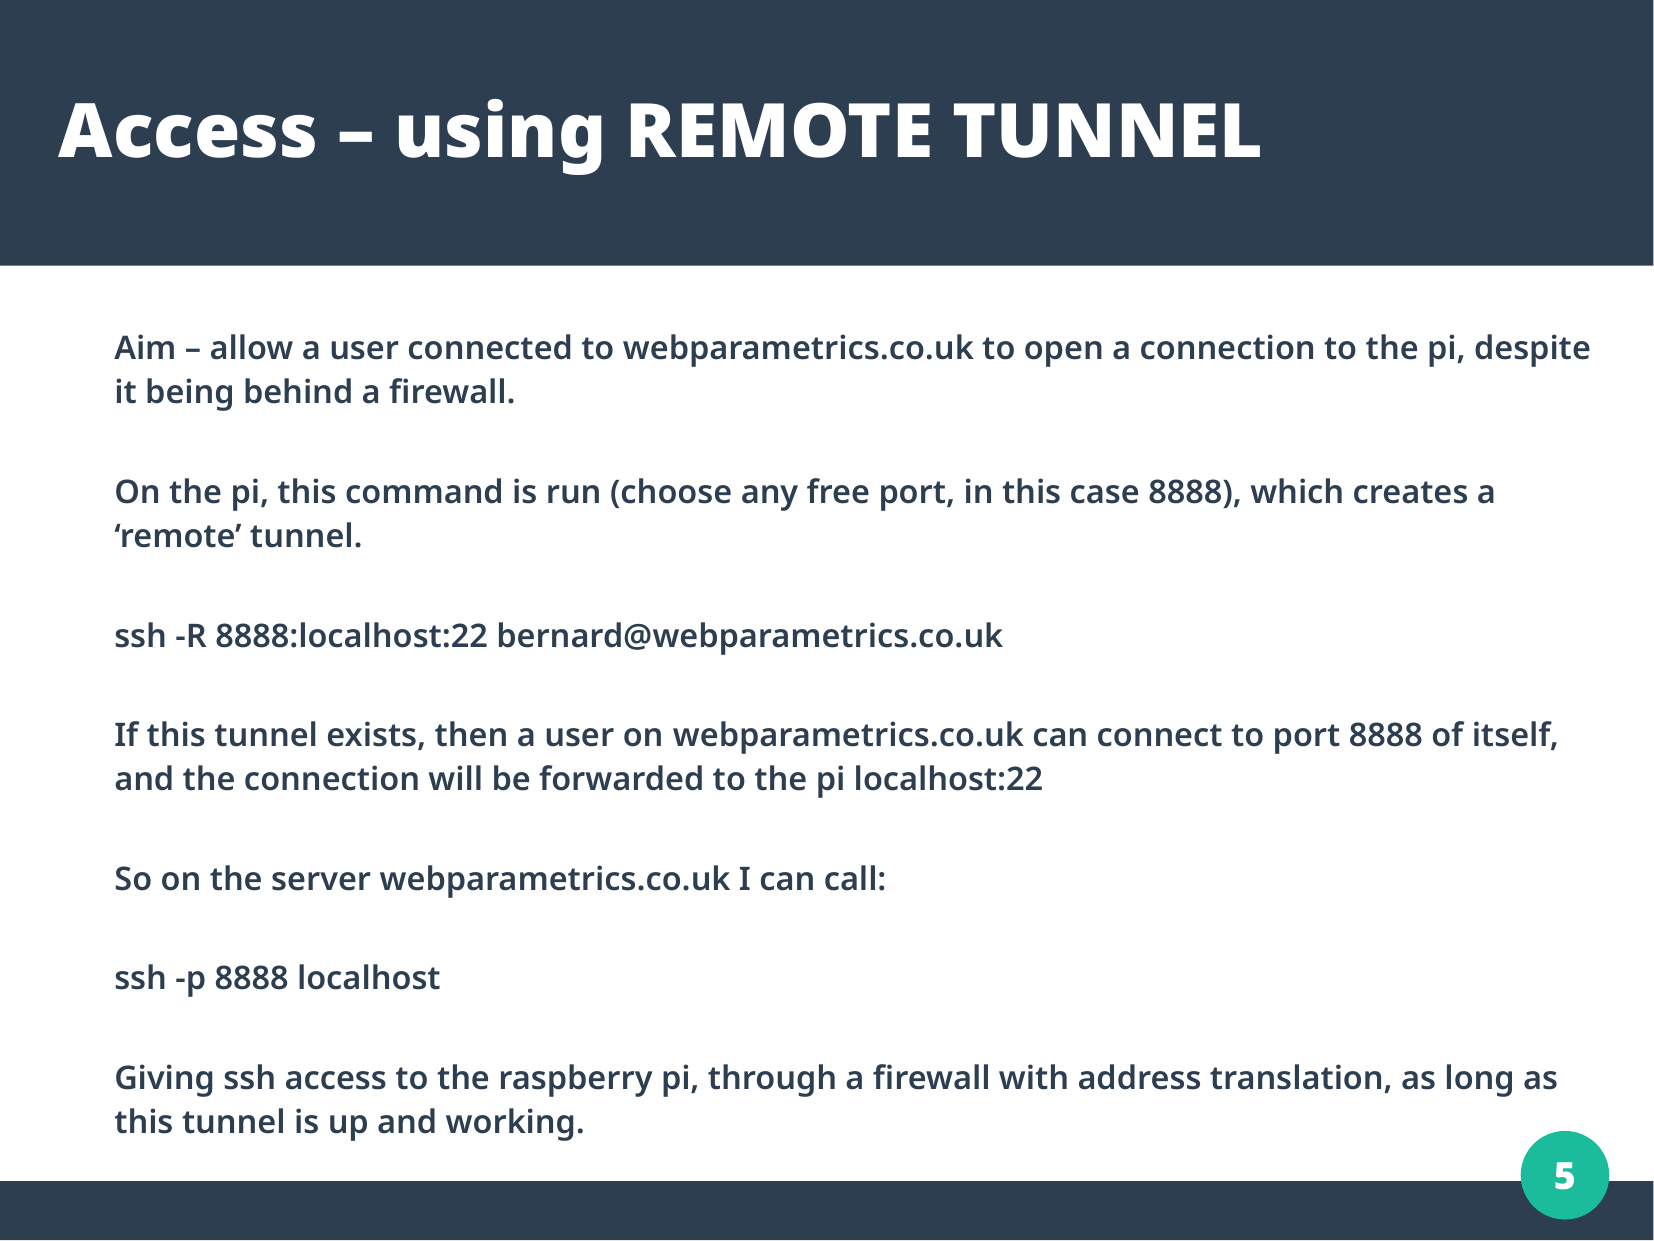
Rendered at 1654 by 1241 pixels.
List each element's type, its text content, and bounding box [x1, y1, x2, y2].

list Aim – allow a user connected to webparametrics.co.uk to open a connection to the pi, despite it being behind a firewall. On the pi, this command is run (choose any free port, in this case 8888), which creates a ‘remote’ tunnel. ssh -R 8888:localhost:22 bernard@webparametrics.co.uk If this tunnel exists, then a user on webparametrics.co.uk can connect to port 8888 of itself, and the connection will be forwarded to the pi localhost:22 So on the server webparametrics.co.uk I can call: ssh -p 8888 localhost Giving ssh access to the raspberry pi, through a firewall with address translation, as long as this tunnel is up and working. [59, 324, 1595, 1152]
title Access – using REMOTE TUNNEL [59, 49, 1595, 207]
